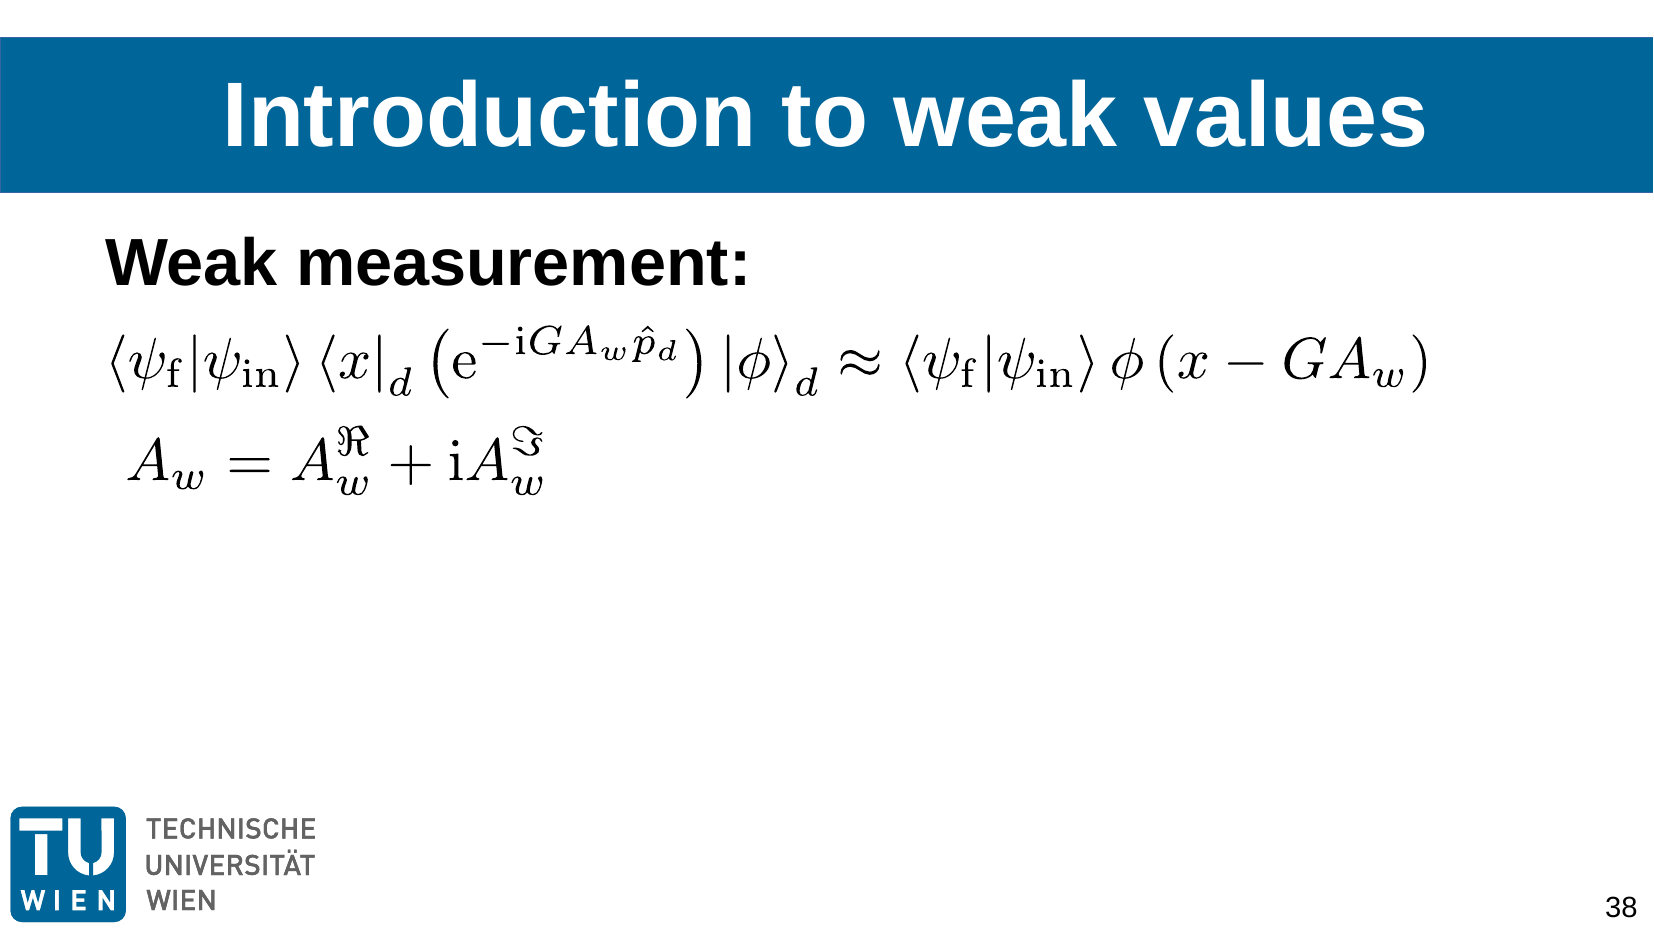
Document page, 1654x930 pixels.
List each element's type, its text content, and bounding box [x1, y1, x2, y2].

title Introduction to weak values [0, 37, 1653, 193]
picture [111, 424, 562, 500]
list Weak measurement: [105, 225, 1593, 765]
picture [101, 314, 1440, 405]
